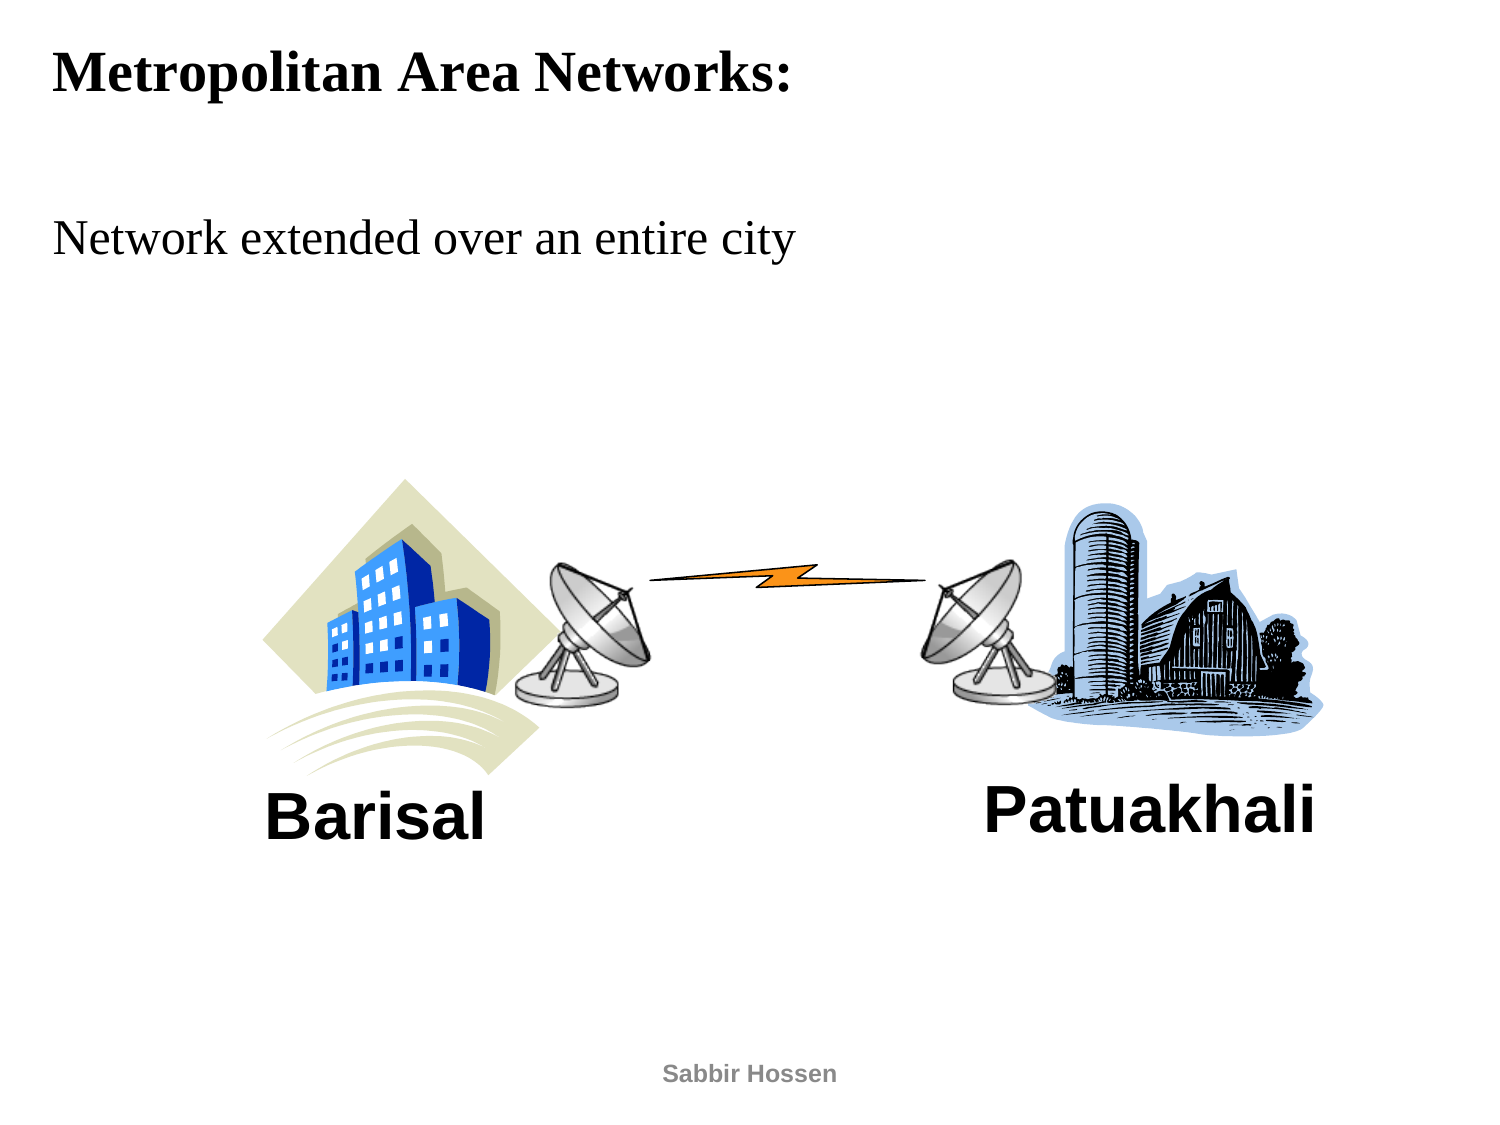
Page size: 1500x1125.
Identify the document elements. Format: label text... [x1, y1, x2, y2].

text_box Patuakhali [969, 758, 1333, 854]
list Metropolitan Area Networks: Network extended over an entire city [37, 25, 1488, 1125]
text_box Sabbir Hossen [496, 1042, 1004, 1103]
picture [262, 478, 660, 776]
text_box Barisal [250, 764, 503, 861]
picture [912, 502, 1326, 739]
text_box [650, 564, 926, 588]
